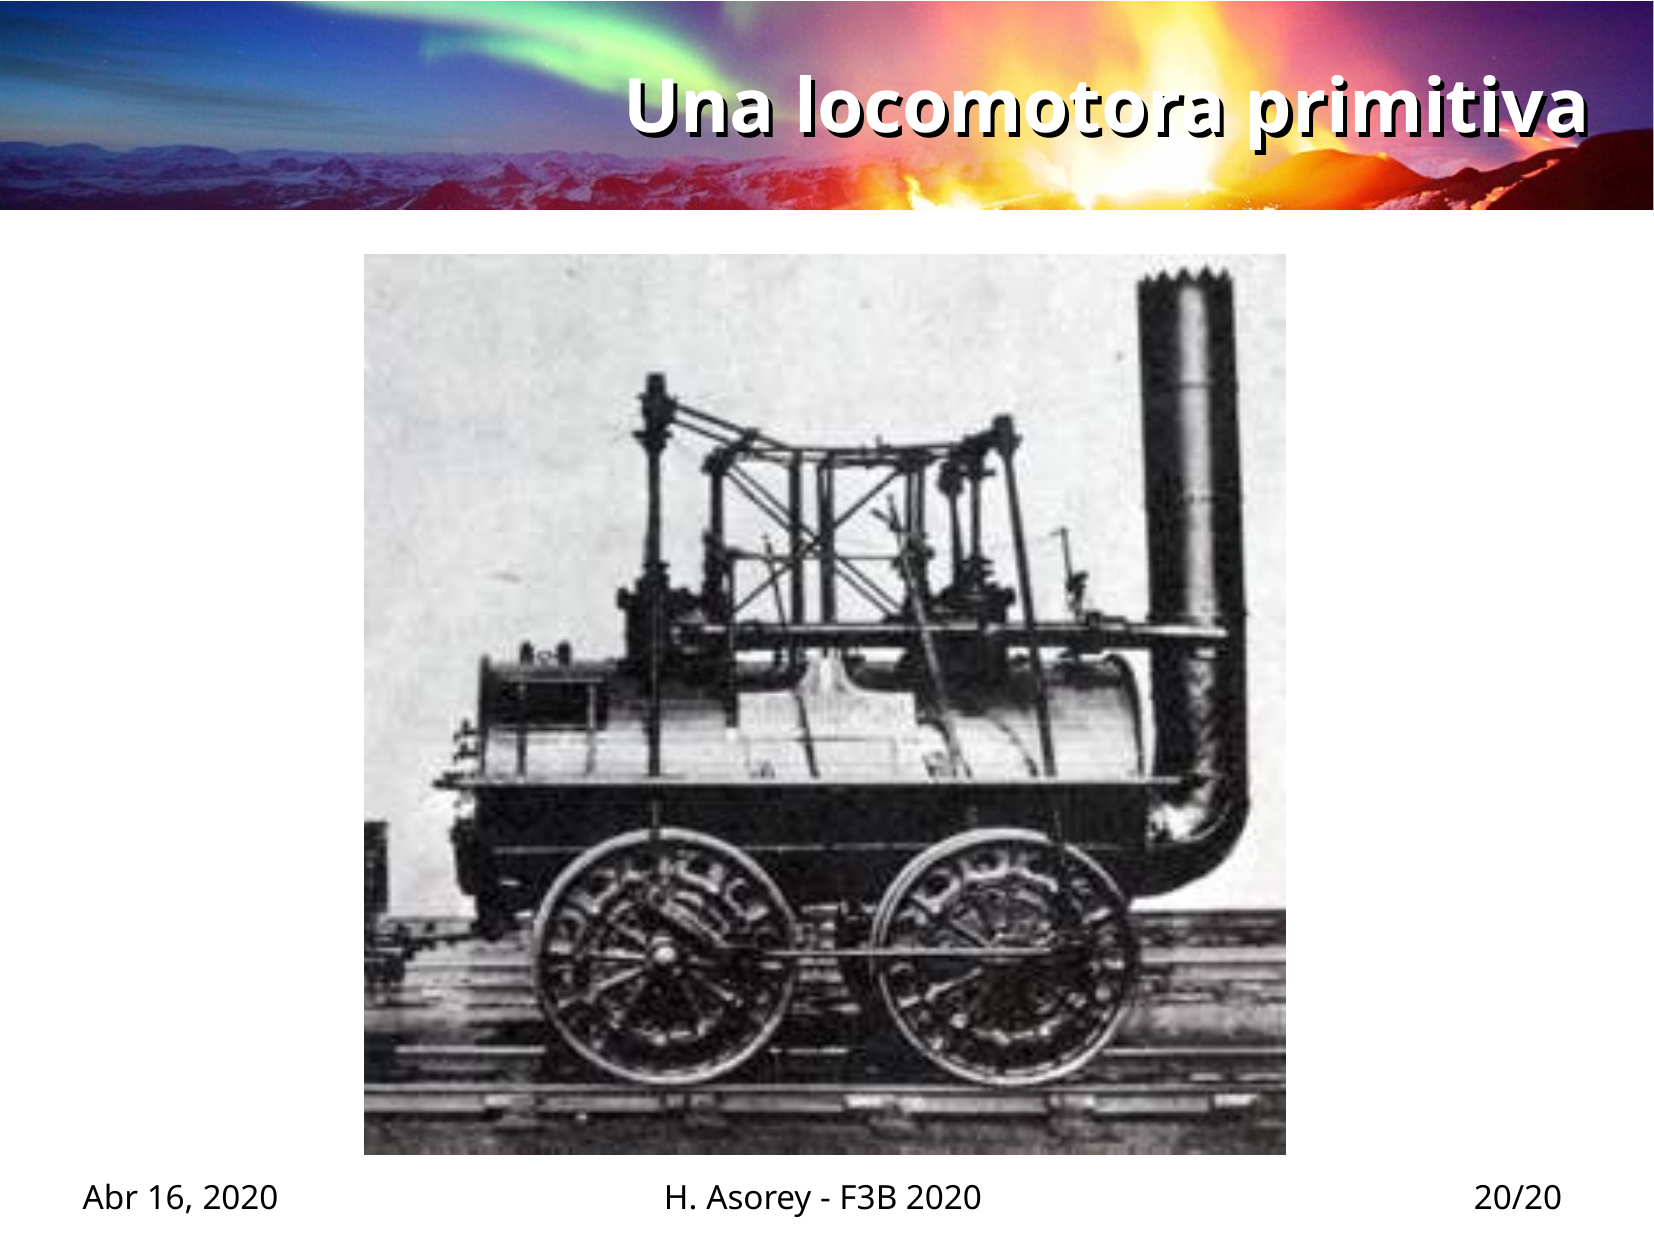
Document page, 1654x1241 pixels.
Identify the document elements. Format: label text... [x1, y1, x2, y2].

picture [0, 1, 1654, 210]
picture [364, 254, 1286, 1156]
title Una locomotora primitiva [45, 15, 1606, 191]
